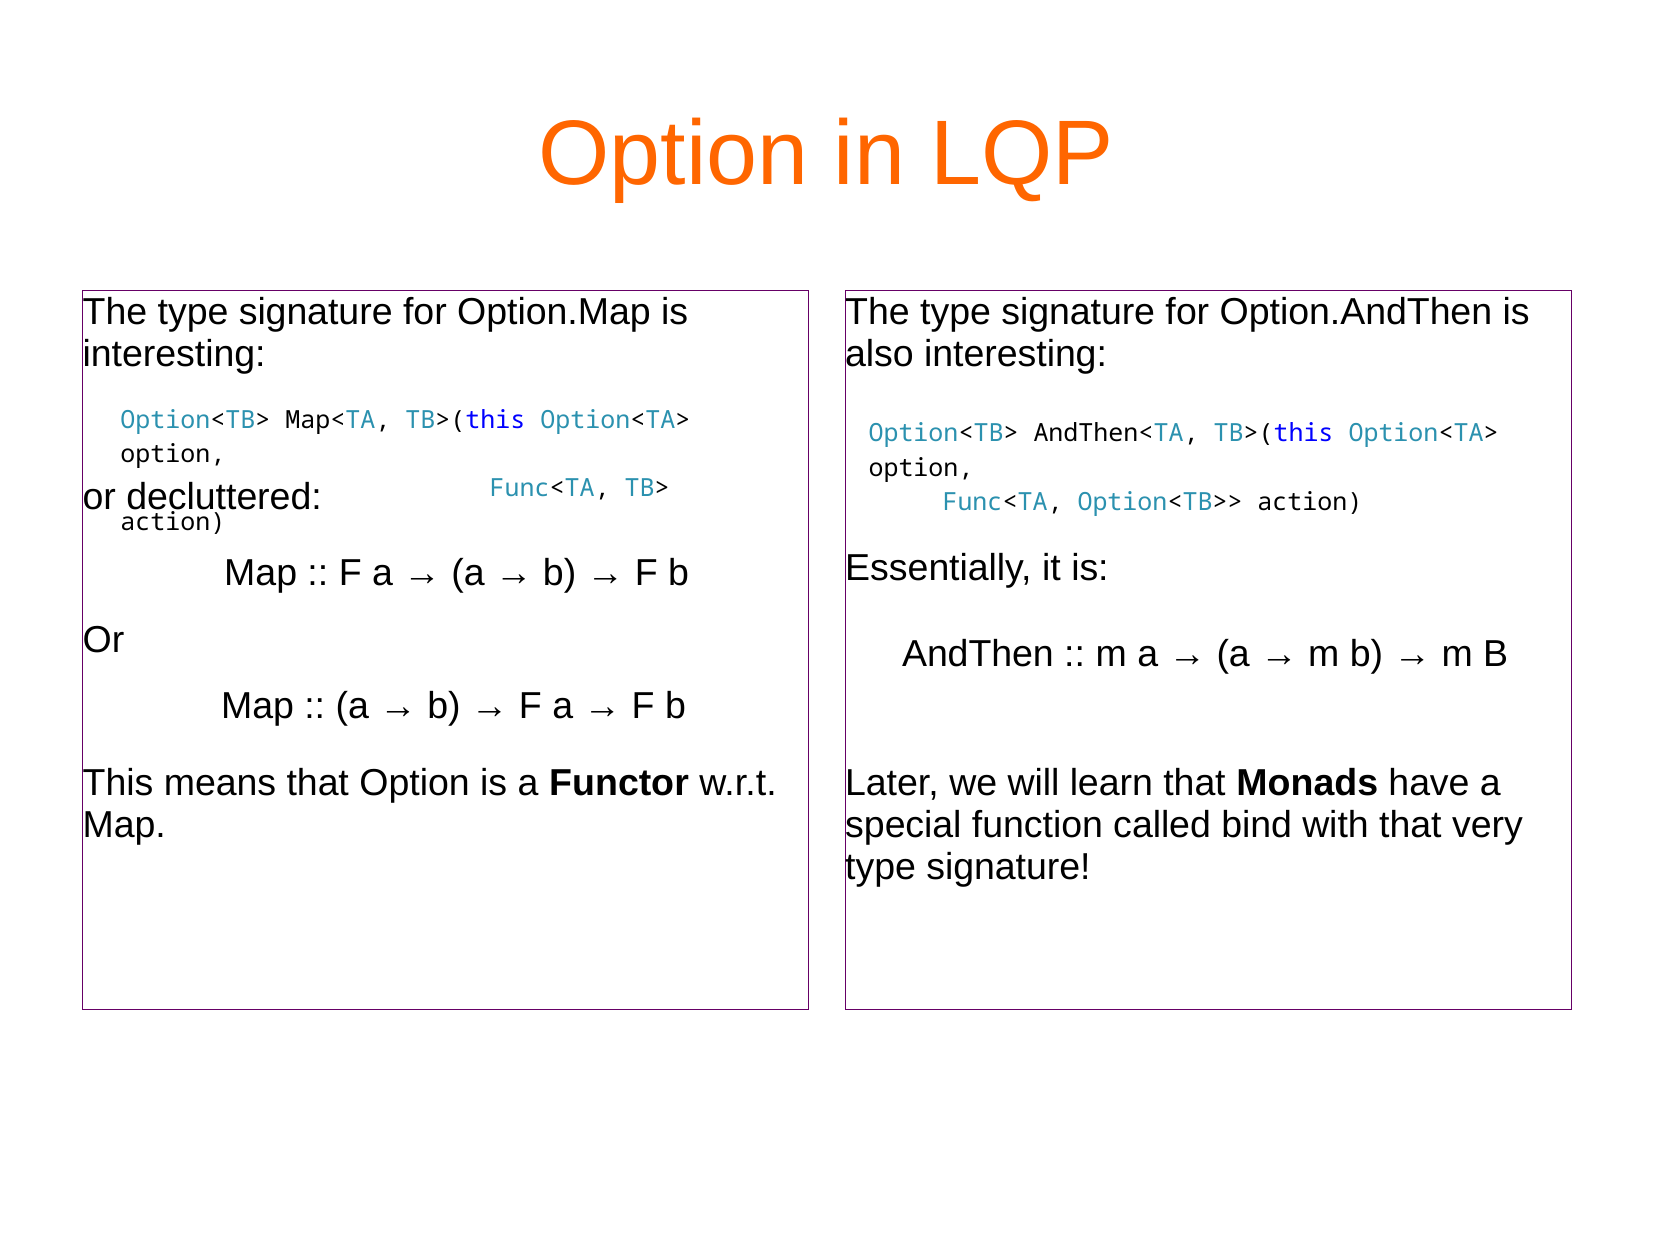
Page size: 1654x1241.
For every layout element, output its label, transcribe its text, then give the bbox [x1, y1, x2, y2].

text_box Option<TB> Map<TA, TB>(this Option<TA> option, Func<TA, TB> action) [105, 394, 785, 481]
title Option in LQP [82, 49, 1571, 257]
list The type signature for Option.AndThen is also interesting: Essentially, it is: Later, we will learn that Monads have a special function called bind with that very type signature! [845, 290, 1572, 1010]
text_box AndThen :: m a → (a → m b) → m B [887, 625, 1533, 725]
text_box Map :: (a → b) → F a → F b [206, 676, 710, 743]
list The type signature for Option.Map is interesting: or decluttered: Or This means that Option is a Functor w.r.t. Map. [82, 290, 809, 1010]
text_box Map :: F a → (a → b) → F b [209, 543, 713, 610]
text_box Option<TB> AndThen<TA, TB>(this Option<TA> option, Func<TA, Option<TB>> action) [853, 407, 1583, 511]
